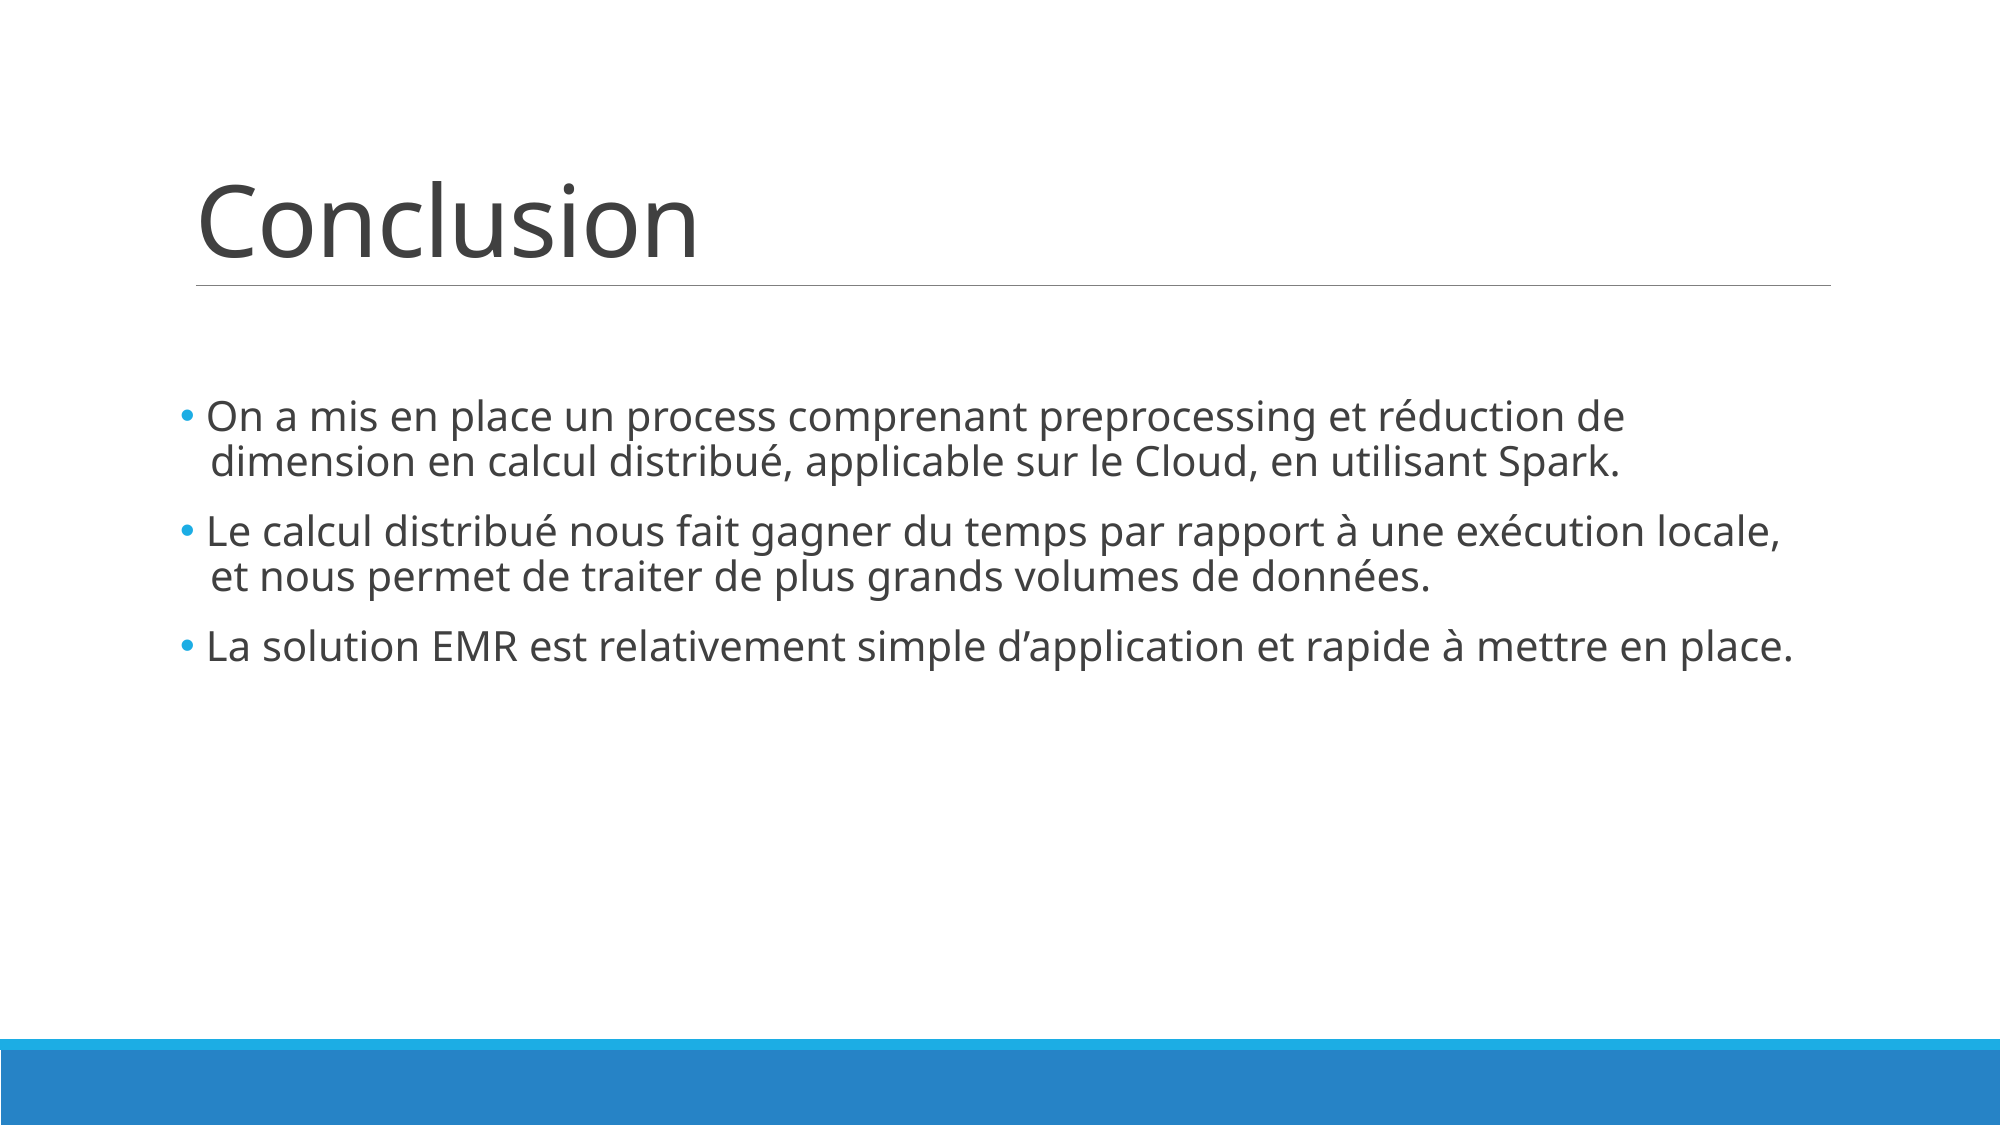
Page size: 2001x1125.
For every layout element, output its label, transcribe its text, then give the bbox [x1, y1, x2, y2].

list On a mis en place un process comprenant preprocessing et réduction de dimension en calcul distribué, applicable sur le Cloud, en utilisant Spark. Le calcul distribué nous fait gagner du temps par rapport à une exécution locale, et nous permet de traiter de plus grands volumes de données. La solution EMR est relativement simple d’application et rapide à mettre en place. [180, 387, 1831, 963]
title Conclusion [180, 47, 1831, 286]
